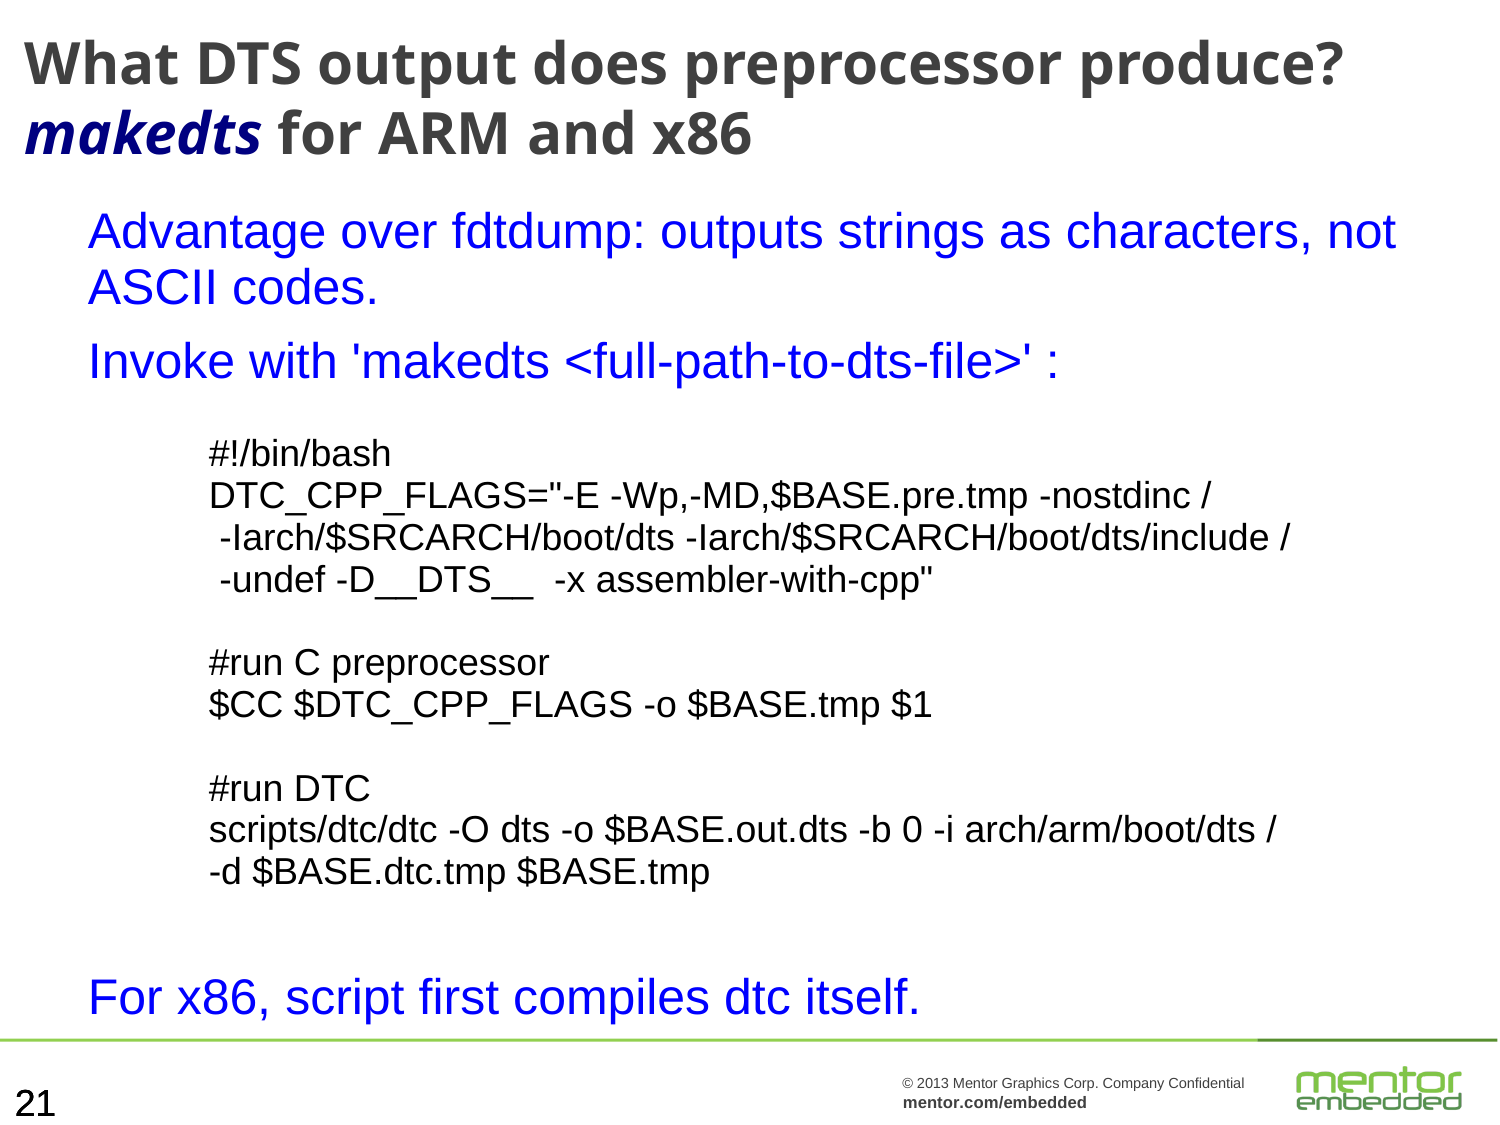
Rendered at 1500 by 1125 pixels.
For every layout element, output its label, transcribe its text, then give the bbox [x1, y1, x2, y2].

text_box Invoke with 'makedts <full-path-to-dts-file>' : [73, 323, 1076, 394]
title What DTS output does preprocessor produce? makedts for ARM and x86 [24, 0, 1488, 175]
text_box #!/bin/bash DTC_CPP_FLAGS="-E -Wp,-MD,$BASE.pre.tmp -nostdinc / -Iarch/$SRCARCH/boot/dts -Iarch/$SRCARCH/boot/dts/include / -undef -D__DTS__ -x assembler-with-cpp" #run C preprocessor $CC $DTC_CPP_FLAGS -o $BASE.tmp $1 #run DTC scripts/dtc/dtc -O dts -o $BASE.out.dts -b 0 -i arch/arm/boot/dts / -d $BASE.dtc.tmp $BASE.tmp [193, 423, 1307, 901]
text_box For x86, script first compiles dtc itself. [73, 898, 793, 1026]
text_box Advantage over fdtdump: outputs strings as characters, not ASCII codes. [73, 192, 1427, 320]
picture [1292, 1062, 1464, 1114]
